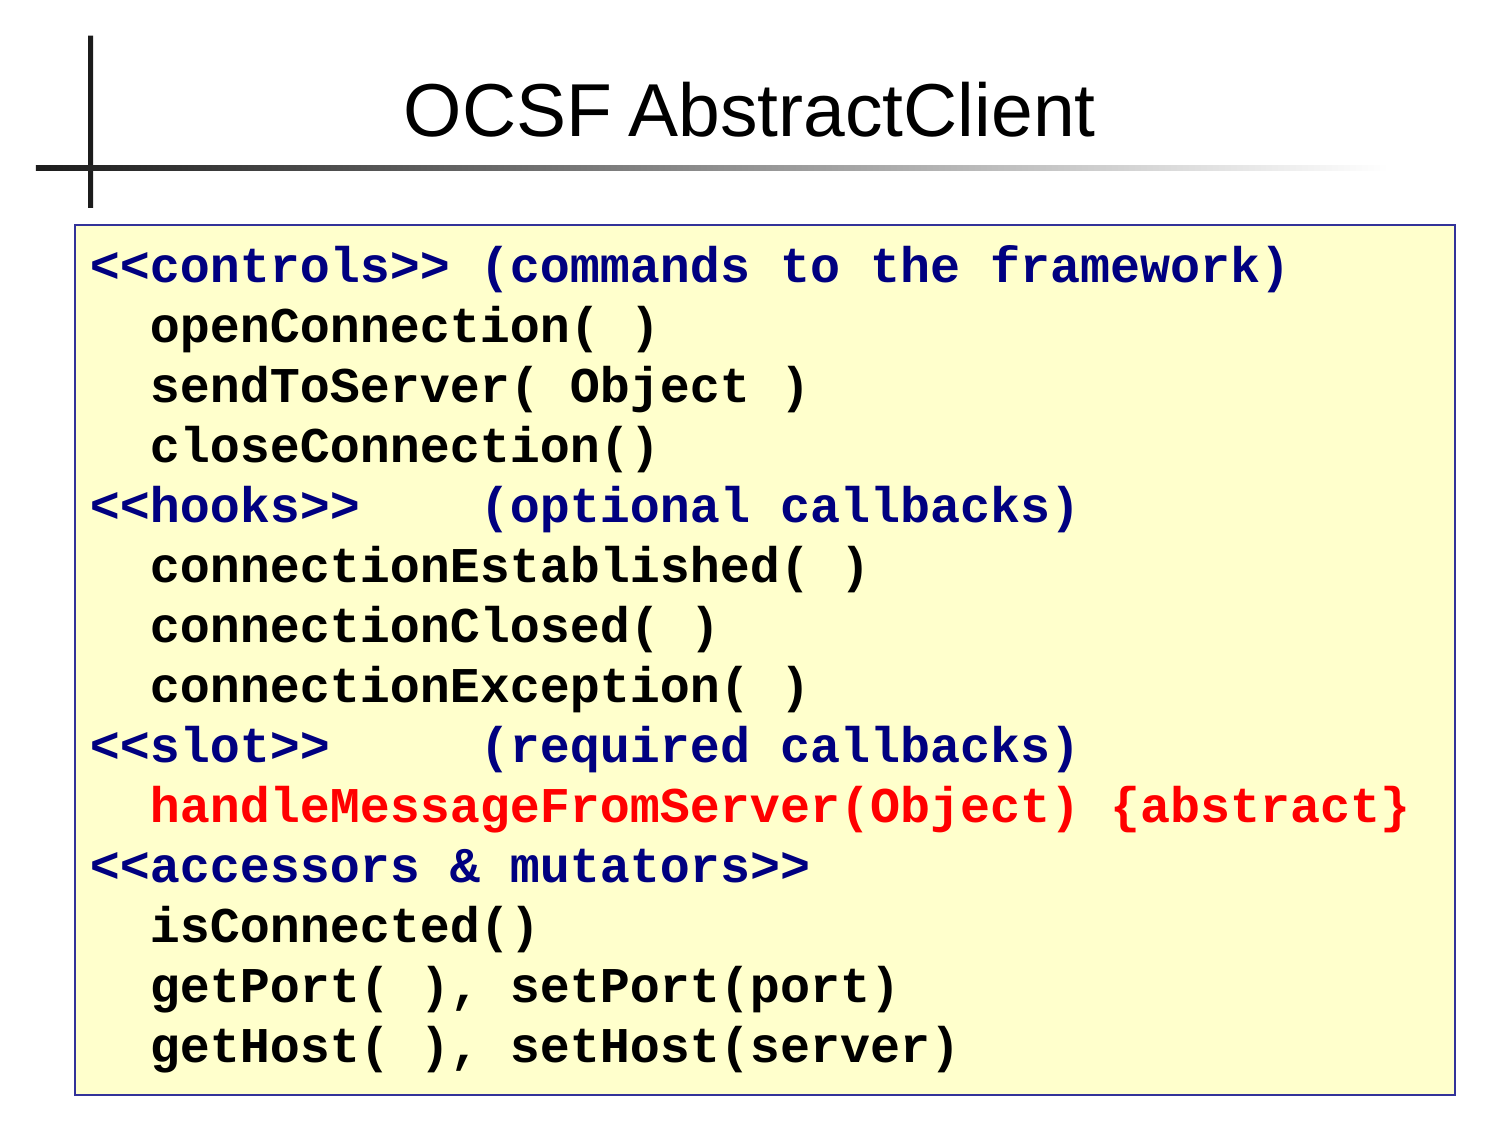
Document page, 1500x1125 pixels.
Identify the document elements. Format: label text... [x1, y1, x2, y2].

text_box OCSF AbstractClient [100, 17, 1400, 160]
text_box <<controls>> (commands to the framework) openConnection( ) sendToServer( Object ) closeConnection() <<hooks>> (optional callbacks) connectionEstablished( ) connectionClosed( ) connectionException( ) <<slot>> (required callbacks) handleMessageFromServer(Object) {abstract} <<accessors & mutators>> isConnected() getPort( ), setPort(port) getHost( ), setHost(server) [74, 224, 1455, 1095]
